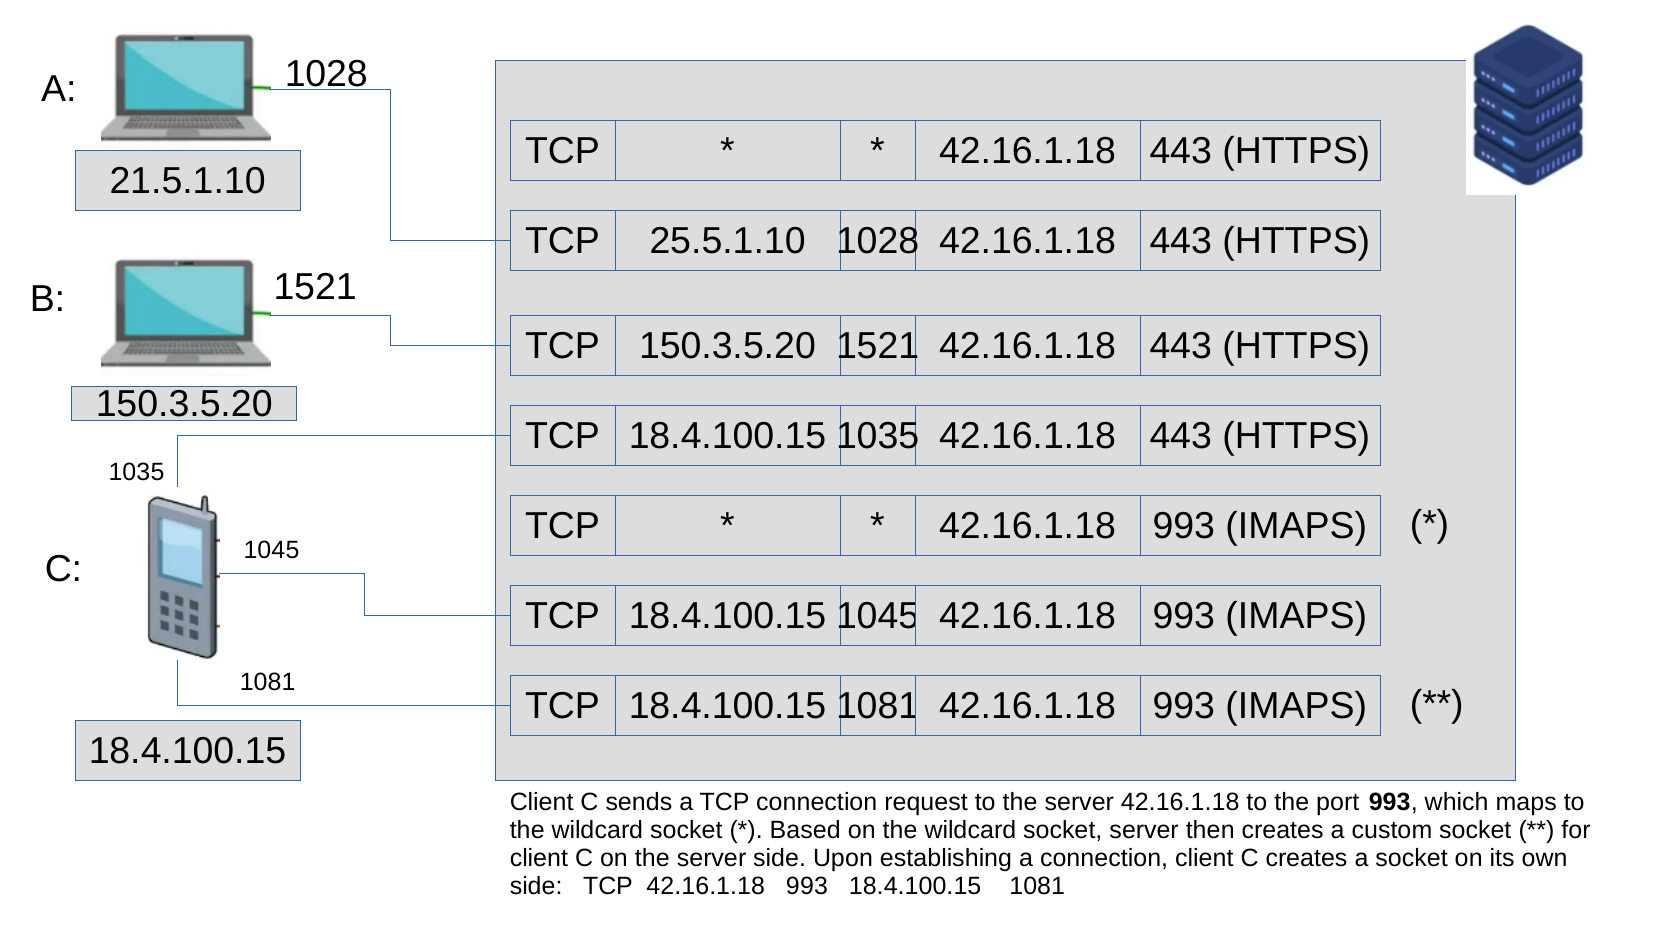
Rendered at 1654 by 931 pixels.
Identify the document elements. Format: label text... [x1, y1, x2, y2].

text_box 1081 [840, 675, 915, 736]
picture [135, 486, 220, 661]
text_box 1045 [840, 585, 915, 646]
text_box 1028 [904, 229, 913, 238]
text_box 1035 [840, 405, 916, 466]
text_box 42.16.1.18 [916, 405, 1140, 466]
text_box 42.16.1.18 [915, 585, 1140, 646]
text_box 1035 [93, 450, 181, 496]
text_box 443 (HTTPS) [1140, 210, 1381, 271]
text_box 25.5.1.10 [615, 210, 840, 271]
text_box 42.16.1.18 [915, 675, 1140, 736]
text_box 1028 [903, 241, 914, 251]
text_box 1521 [258, 258, 376, 316]
text_box 21.5.1.10 [75, 150, 301, 211]
text_box 18.4.100.15 [616, 675, 840, 736]
text_box TCP [510, 675, 616, 736]
text_box 1045 [840, 606, 845, 625]
text_box C: [30, 540, 106, 601]
text_box * [615, 120, 840, 181]
text_box 42.16.1.18 [916, 495, 1140, 556]
text_box * [840, 495, 916, 556]
text_box 443 (HTTPS) [1140, 315, 1381, 376]
text_box 1521 [840, 315, 916, 376]
text_box TCP [510, 585, 616, 646]
text_box * [840, 120, 916, 181]
text_box 42.16.1.18 [916, 120, 1140, 181]
text_box 443 (HTTPS) [1140, 405, 1381, 466]
text_box TCP [510, 405, 615, 466]
text_box 1521 [840, 336, 845, 355]
text_box 150.3.5.20 [615, 315, 840, 376]
picture [101, 29, 271, 150]
text_box (**) [1395, 675, 1486, 736]
text_box 150.3.5.20 [71, 386, 297, 421]
text_box 18.4.100.15 [615, 405, 840, 466]
text_box 1035 [840, 426, 845, 445]
text_box B: [15, 270, 91, 331]
picture [101, 254, 271, 376]
text_box TCP [510, 120, 615, 181]
text_box TCP [510, 315, 615, 376]
picture [1466, 14, 1591, 196]
text_box 18.4.100.15 [75, 720, 301, 781]
text_box TCP [510, 210, 615, 271]
text_box [495, 60, 1516, 780]
text_box 443 (HTTPS) [1140, 120, 1381, 181]
text_box (*) [1395, 495, 1471, 571]
text_box 18.4.100.15 [616, 585, 840, 646]
text_box 993 (IMAPS) [1140, 675, 1381, 736]
text_box 1081 [225, 660, 312, 706]
text_box 1045 [904, 605, 915, 613]
text_box 1028 [270, 45, 387, 102]
text_box 1081 [840, 696, 845, 715]
text_box Client C sends a TCP connection request to the server 42.16.1.18 to the port 993, which maps to the wildcard socket (*). Based on the wildcard socket, server then creates a custom socket (**) for client C on the server side. Upon establishing a connection, client C creates a socket on its own side: TCP 42.16.1.18 993 18.4.100.15 1081 [495, 780, 1621, 915]
text_box 993 (IMAPS) [1140, 495, 1381, 556]
text_box * [615, 495, 840, 556]
text_box 1045 [228, 528, 316, 574]
text_box 42.16.1.18 [916, 315, 1140, 376]
text_box 42.16.1.18 [916, 210, 1140, 271]
text_box 1028 [840, 231, 845, 250]
text_box 1035 [904, 425, 916, 434]
text_box 1028 [840, 210, 916, 271]
text_box 993 (IMAPS) [1140, 585, 1381, 646]
text_box TCP [510, 495, 615, 556]
text_box A: [26, 60, 102, 121]
